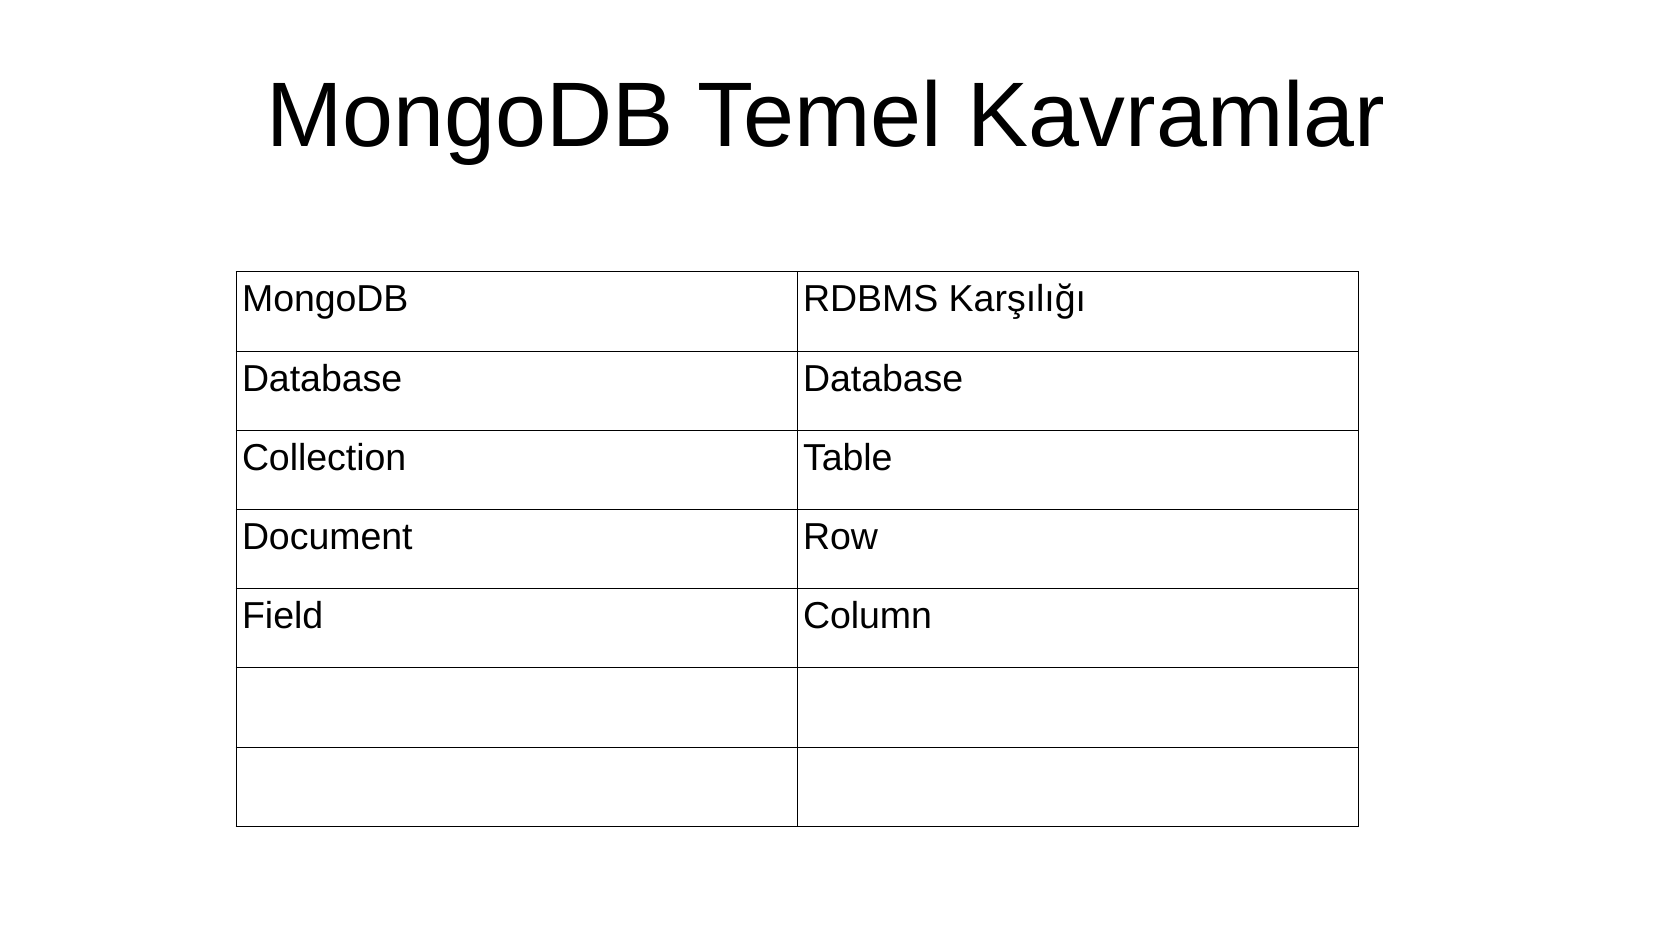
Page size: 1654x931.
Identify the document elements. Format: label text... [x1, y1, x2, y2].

table_cell [798, 668, 1358, 747]
table_cell Database [237, 352, 797, 430]
table_cell [237, 668, 797, 747]
table_cell Field [237, 589, 797, 667]
table_header RDBMS Karşılığı [798, 272, 1358, 351]
table_header MongoDB [237, 272, 797, 351]
table_cell [237, 748, 797, 826]
table_cell Row [798, 510, 1358, 588]
table_cell Collection [237, 431, 797, 509]
title MongoDB Temel Kavramlar [82, 37, 1571, 193]
table_cell Table [798, 431, 1358, 509]
table_cell [798, 748, 1358, 826]
table_cell Column [798, 589, 1358, 667]
table_cell Document [237, 510, 797, 588]
table_cell Database [798, 352, 1358, 430]
